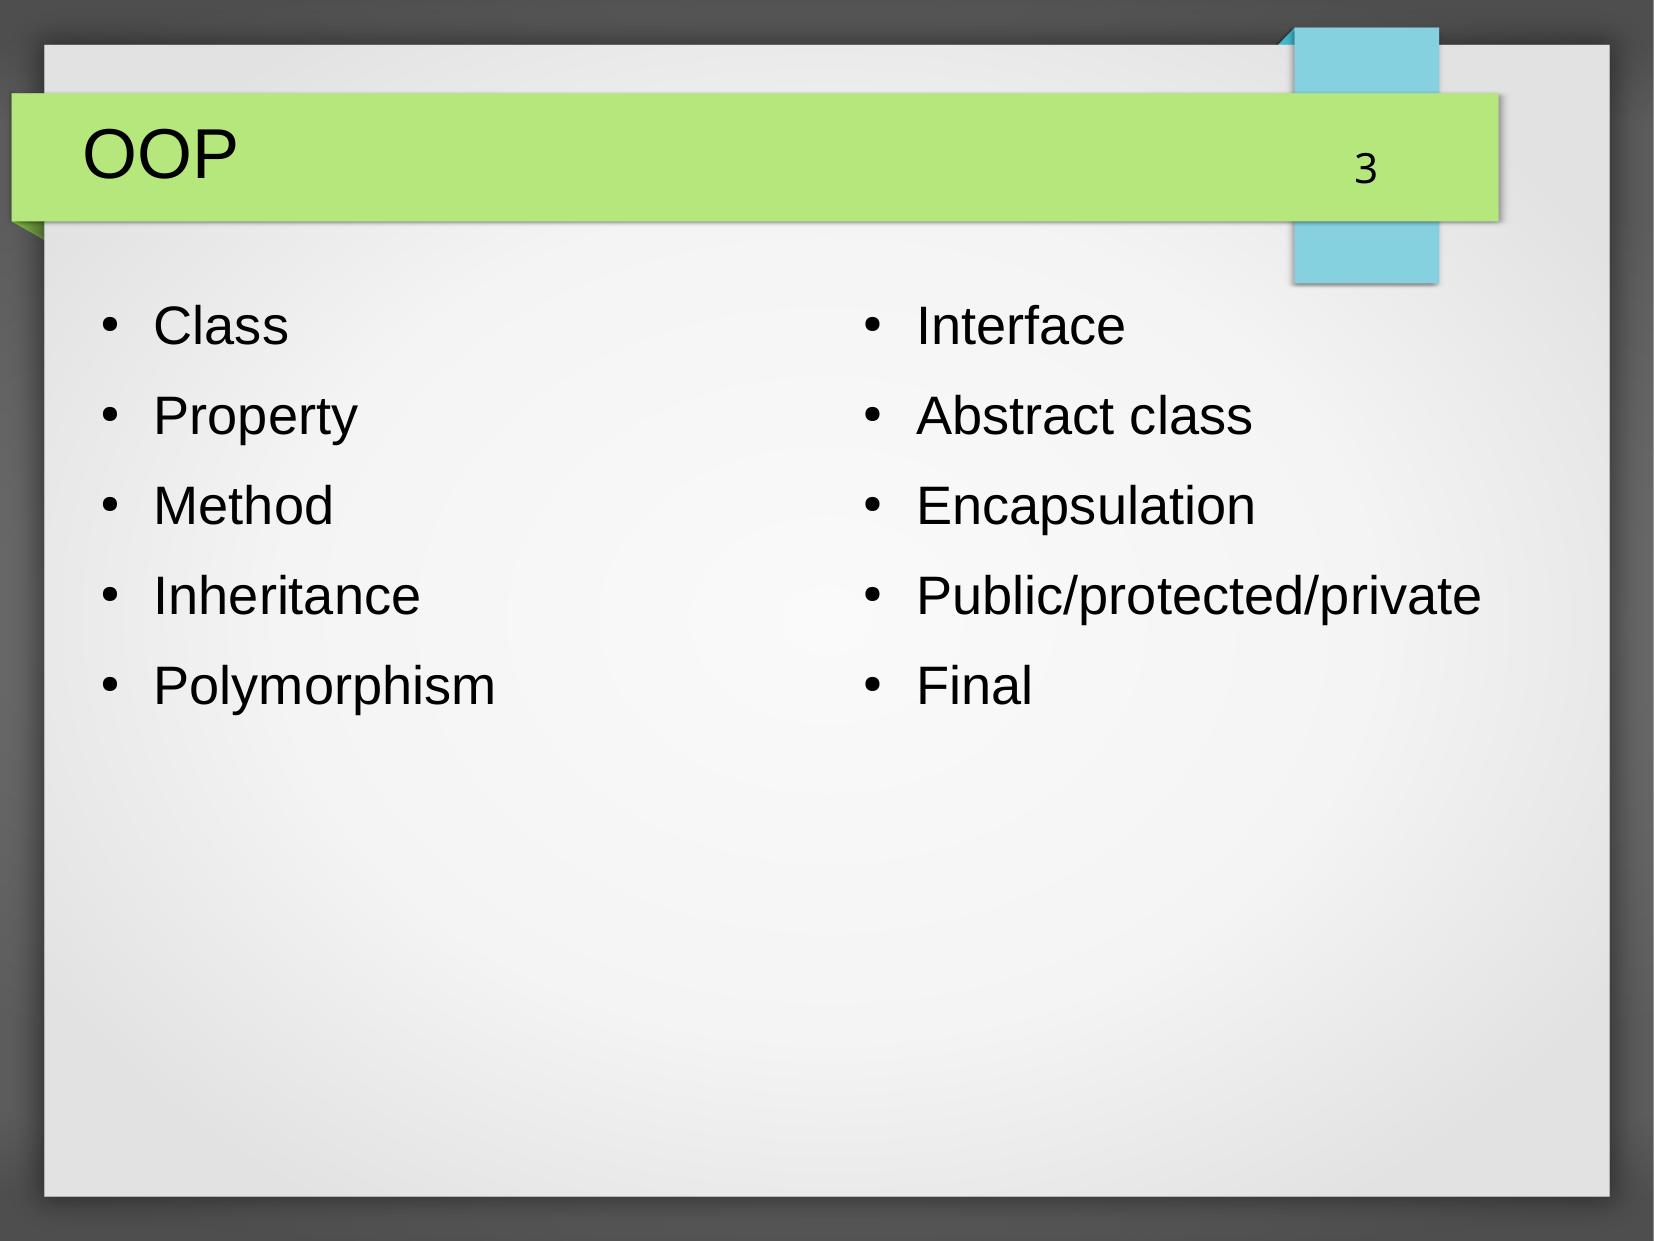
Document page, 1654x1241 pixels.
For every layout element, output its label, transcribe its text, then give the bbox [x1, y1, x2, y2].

list Class Property Method Inheritance Polymorphism [82, 295, 809, 1015]
title OOP [82, 94, 1264, 213]
text_box <number> [1254, 131, 1479, 207]
picture [0, 0, 1654, 1241]
list Interface Abstract class Encapsulation Public/protected/private Final [845, 295, 1572, 1015]
